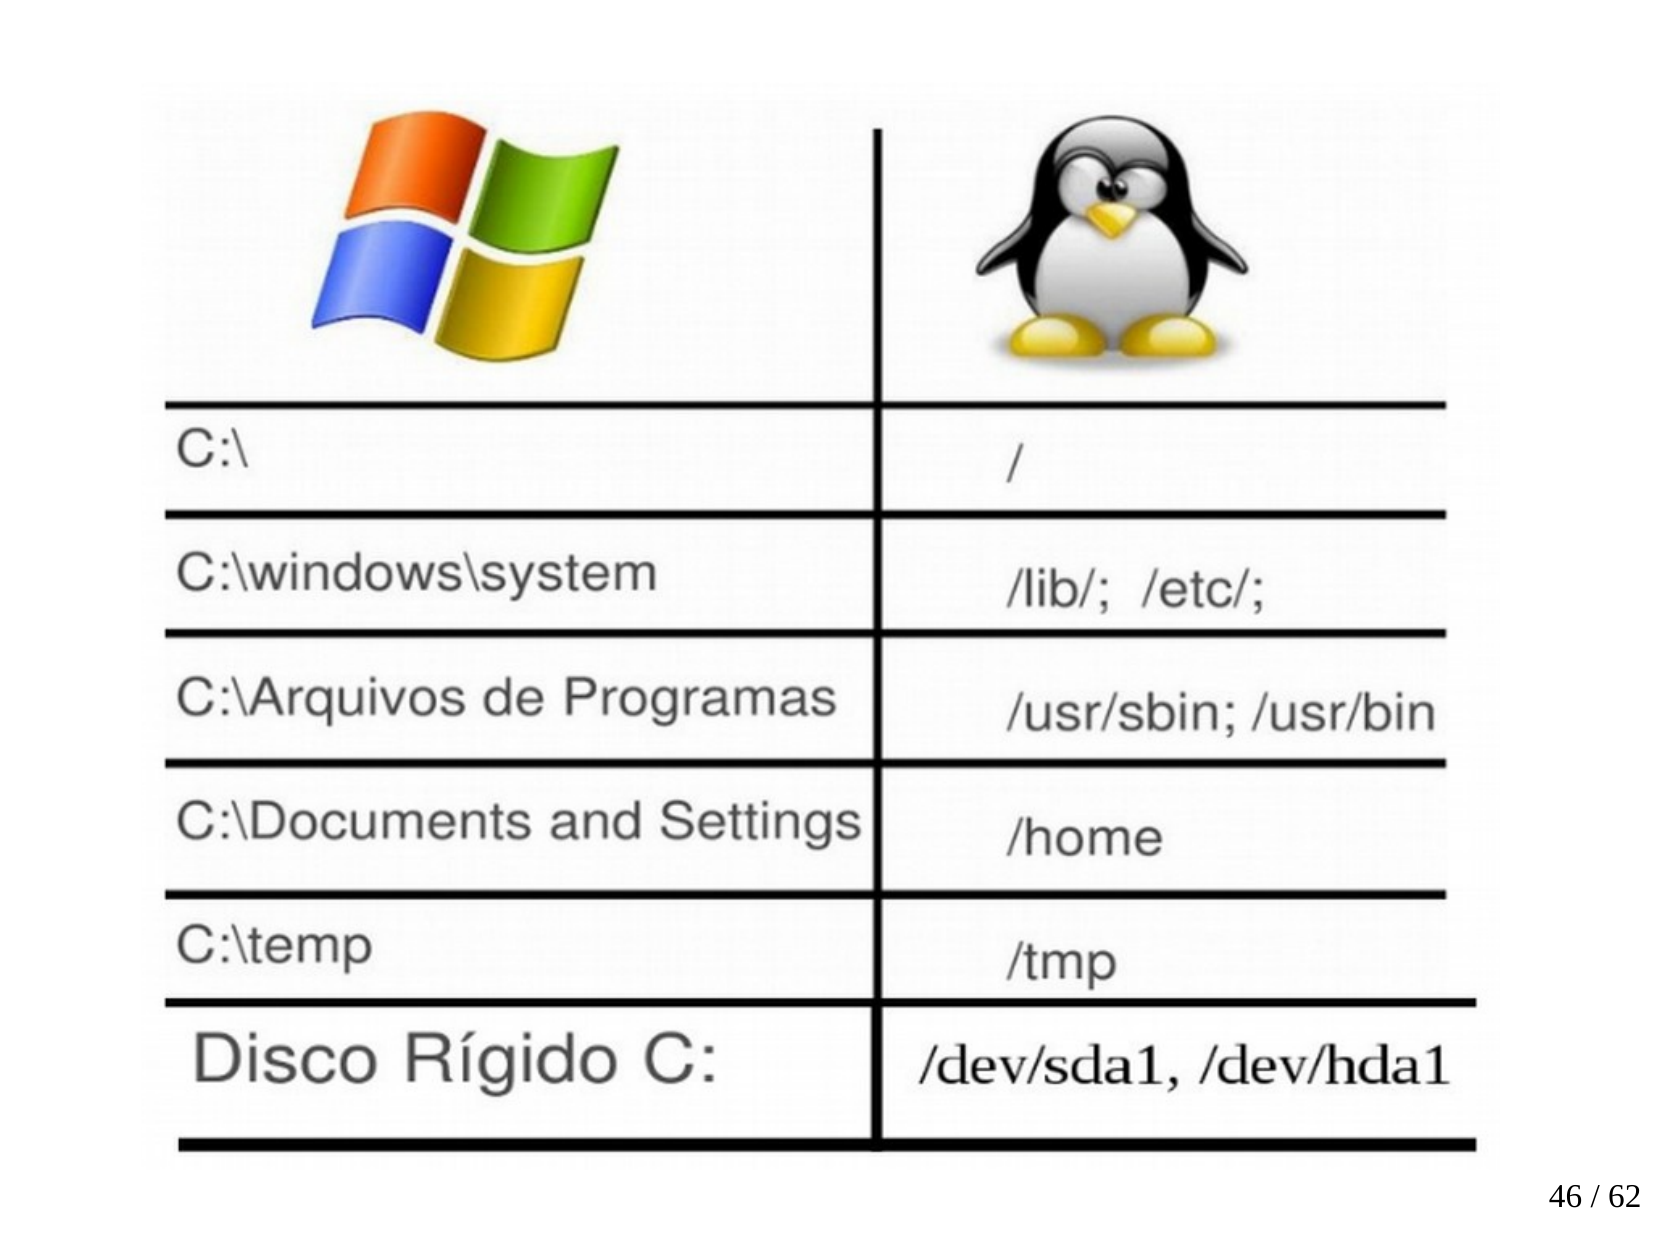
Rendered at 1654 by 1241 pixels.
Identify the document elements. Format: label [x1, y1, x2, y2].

picture [141, 82, 1500, 1170]
